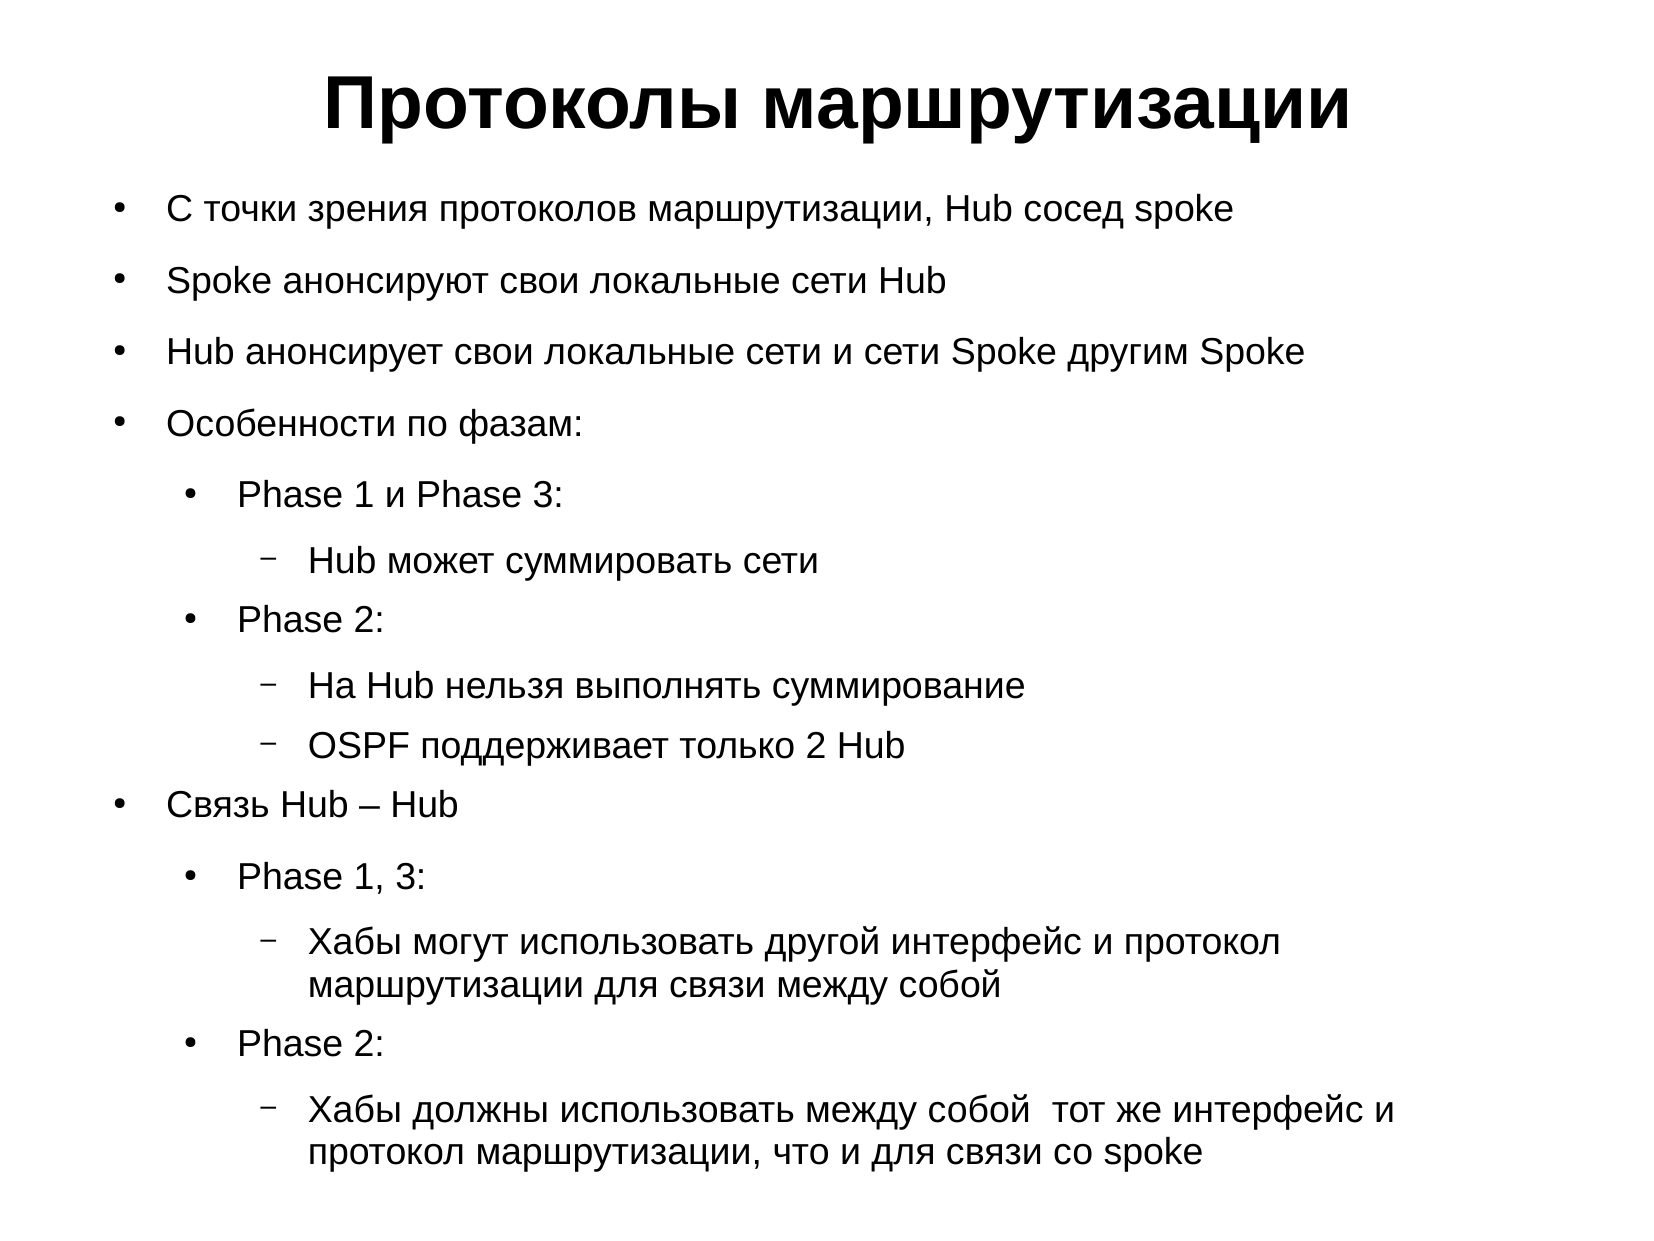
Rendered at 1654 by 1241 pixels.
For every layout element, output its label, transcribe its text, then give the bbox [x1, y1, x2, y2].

text_box Протоколы маршрутизации [64, 37, 1613, 151]
list С точки зрения протоколов маршрутизации, Hub сосед spoke Spoke анонсируют свои локальные сети Hub Hub анонсирует свои локальные сети и сети Spoke другим Spoke Особенности по фазам: Phase 1 и Phase 3: Hub может суммировать сети Phase 2: На Hub нельзя выполнять суммирование OSPF поддерживает только 2 Hub Связь Hub – Hub Phase 1, 3: Хабы могут использовать другой интерфейс и протокол маршрутизации для связи между собой Phase 2: Хабы должны использовать между собой тот же интерфейс и протокол маршрутизации, что и для связи со spoke [95, 187, 1538, 1208]
